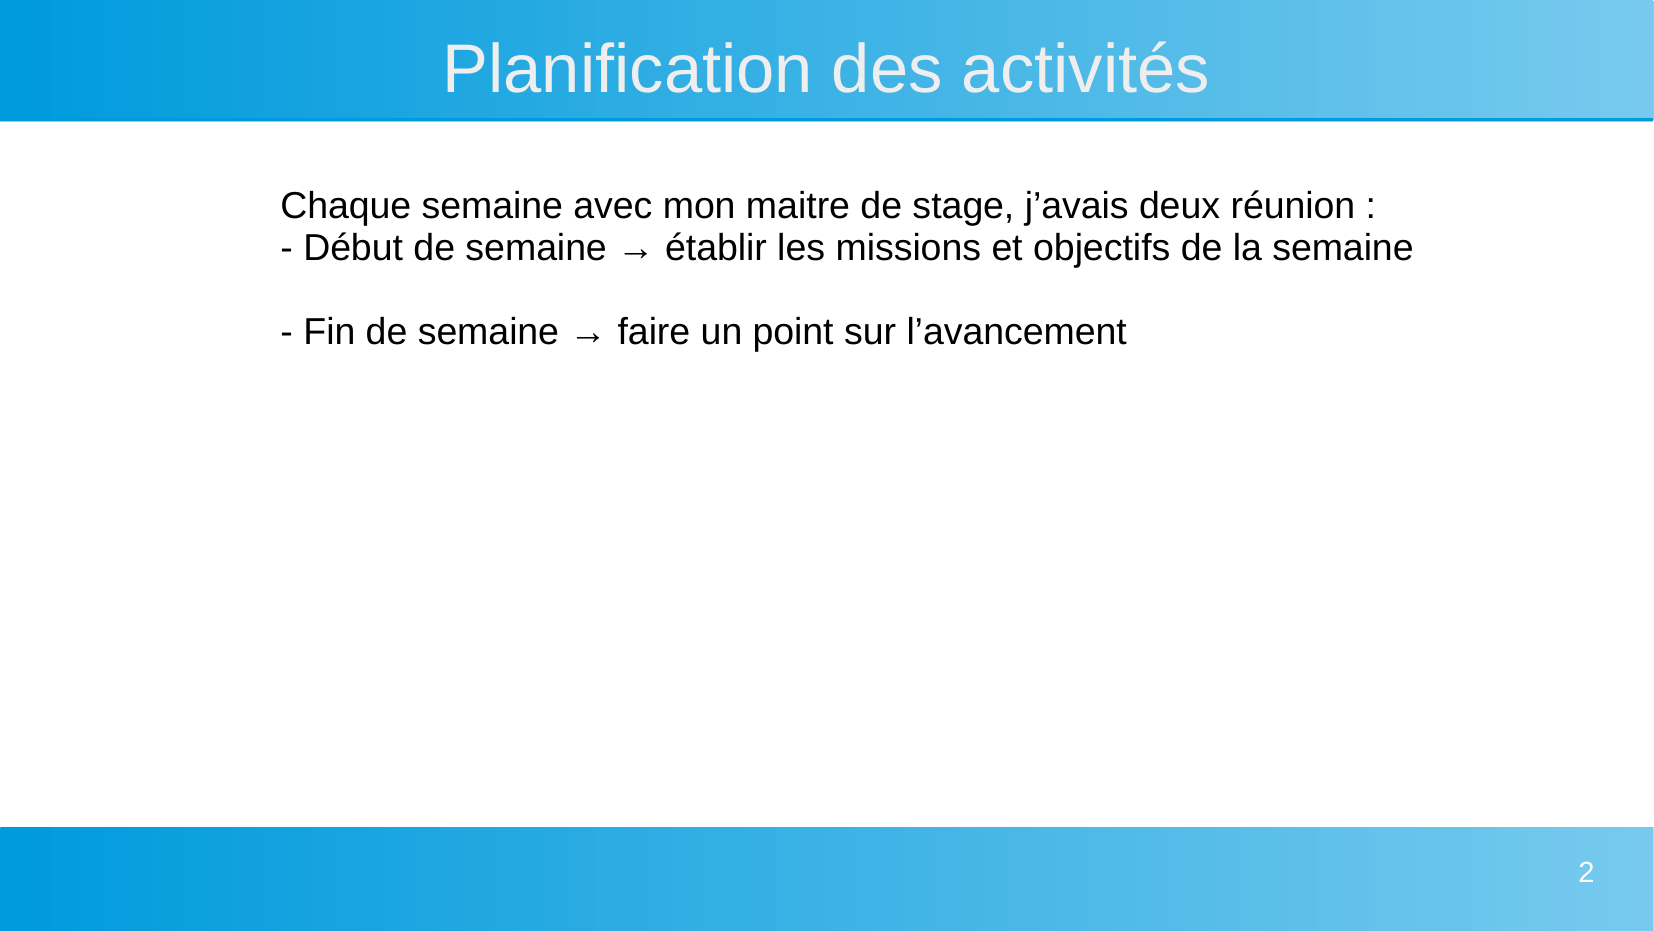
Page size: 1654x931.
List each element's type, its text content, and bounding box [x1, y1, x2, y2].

text_box Chaque semaine avec mon maitre de stage, j’avais deux réunion : - Début de semaine → établir les missions et objectifs de la semaine - Fin de semaine → faire un point sur l’avancement [265, 177, 1447, 768]
title Planification des activités [59, 29, 1595, 108]
